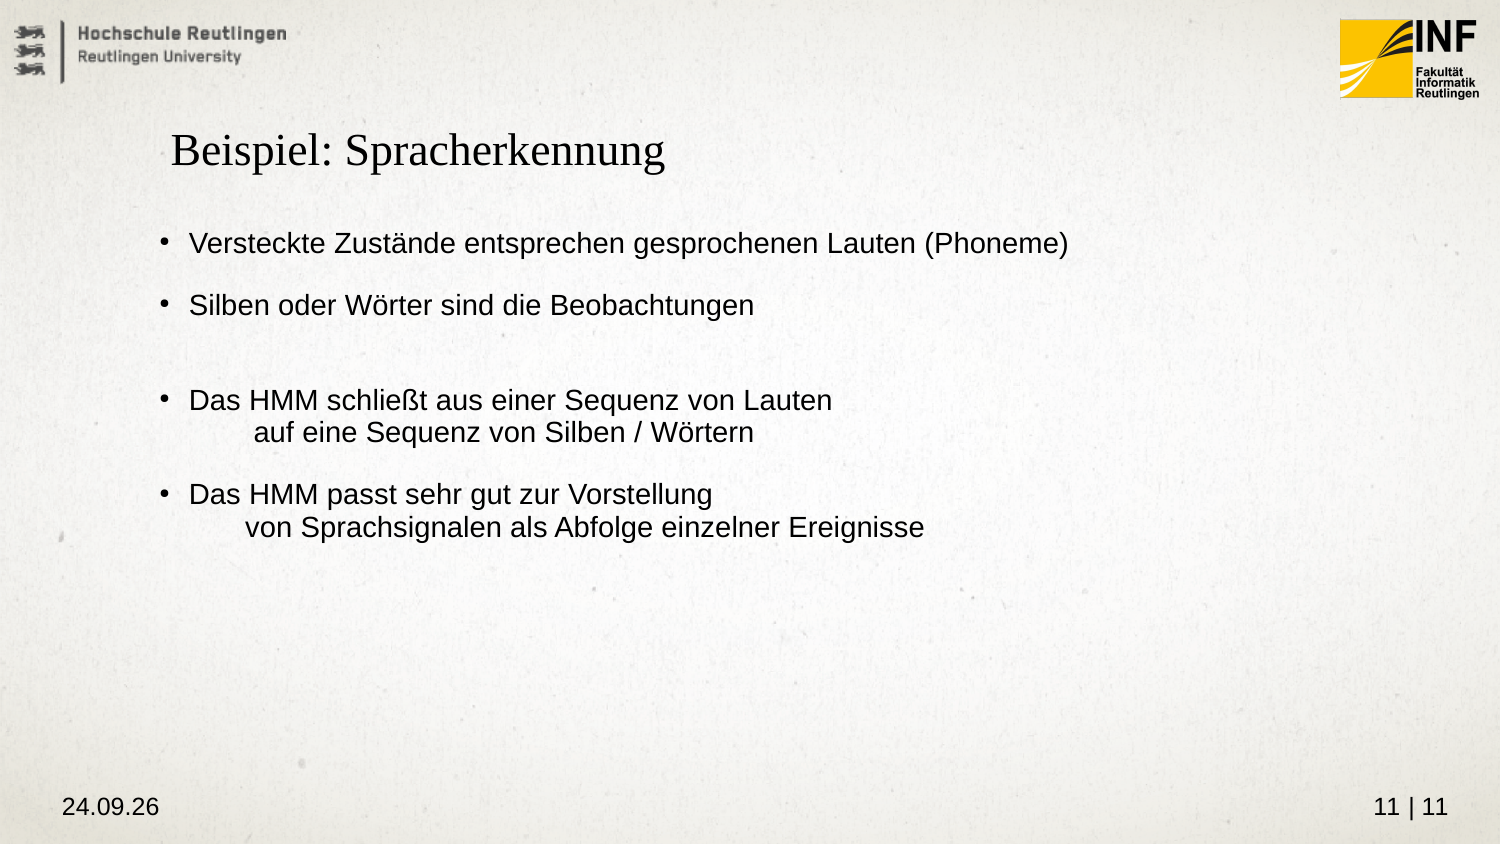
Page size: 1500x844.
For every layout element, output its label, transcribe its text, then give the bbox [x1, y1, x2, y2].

list Versteckte Zustände entsprechen gesprochenen Lauten (Phoneme) Silben oder Wörter sind die Beobachtungen Das HMM schließt aus einer Sequenz von Lauten auf eine Sequenz von Silben / Wörtern Das HMM passt sehr gut zur Vorstellung von Sprachsignalen als Abfolge einzelner Ereignisse [159, 225, 1341, 731]
title Beispiel: Spracherkennung [159, 106, 1341, 188]
picture [0, 0, 1500, 844]
